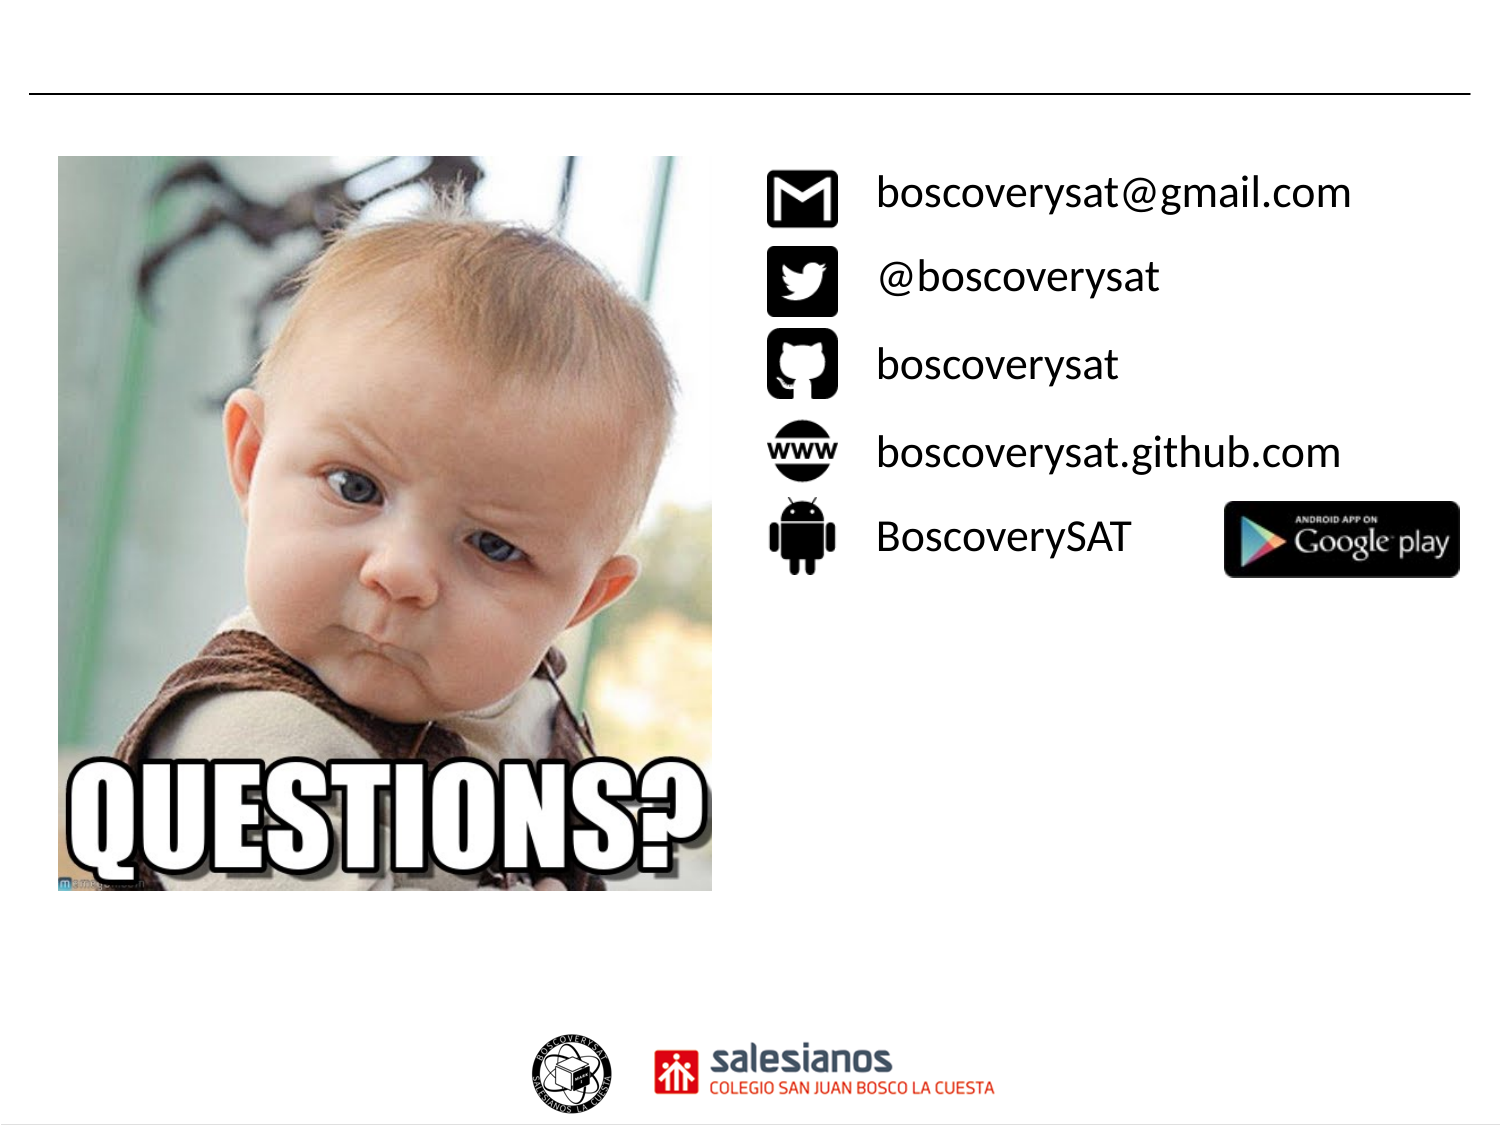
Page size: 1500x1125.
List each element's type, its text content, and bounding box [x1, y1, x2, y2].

text_box boscoverysat.github.com [861, 414, 1483, 484]
text_box @boscoverysat [861, 238, 1483, 308]
picture [0, 0, 1500, 1125]
text_box boscoverysat [861, 326, 1483, 396]
text_box boscoverysat@gmail.com [861, 154, 1483, 225]
text_box BoscoverySAT [861, 498, 1483, 568]
